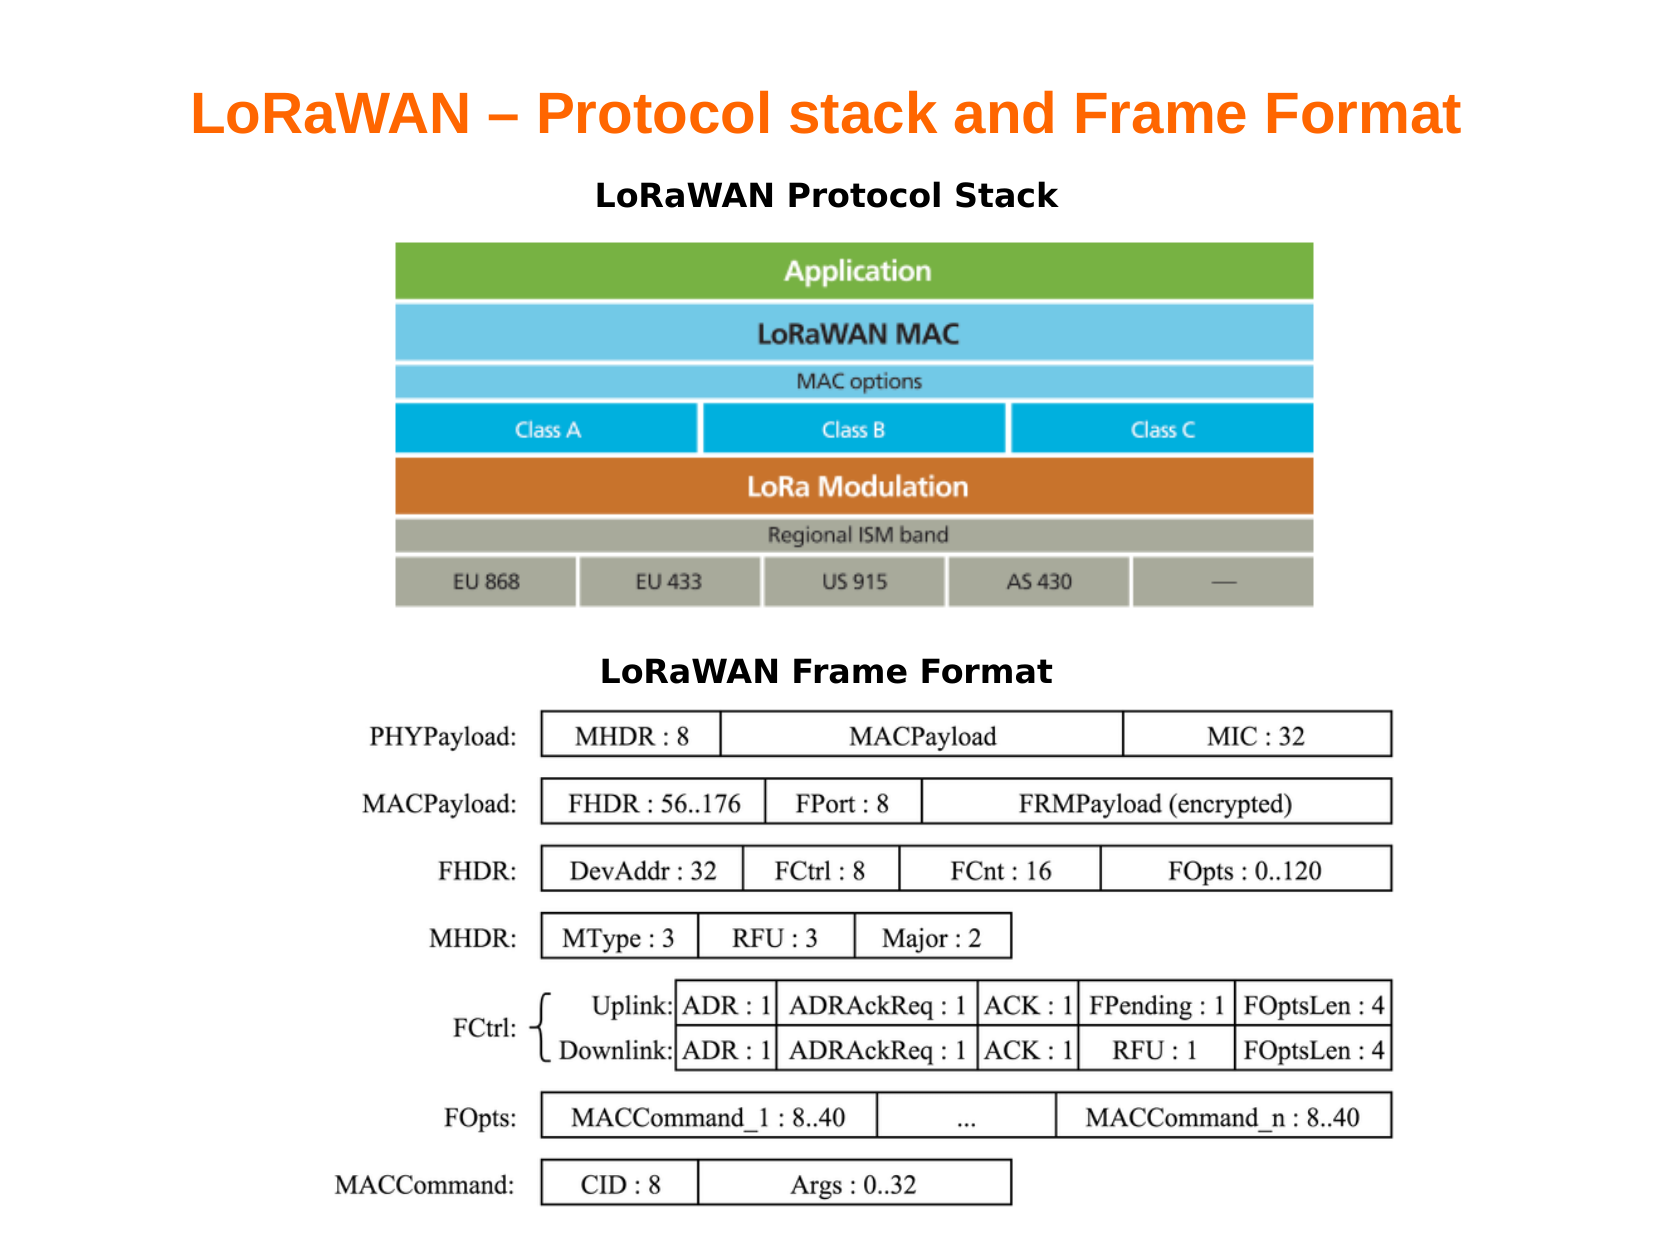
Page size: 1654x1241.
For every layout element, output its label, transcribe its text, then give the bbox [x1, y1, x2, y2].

title LoRaWAN – Protocol stack and Frame Format [82, 49, 1571, 177]
picture [385, 232, 1323, 615]
list LoRaWAN Protocol Stack LoRaWAN Frame Format [82, 177, 1571, 1182]
picture [326, 708, 1395, 1208]
